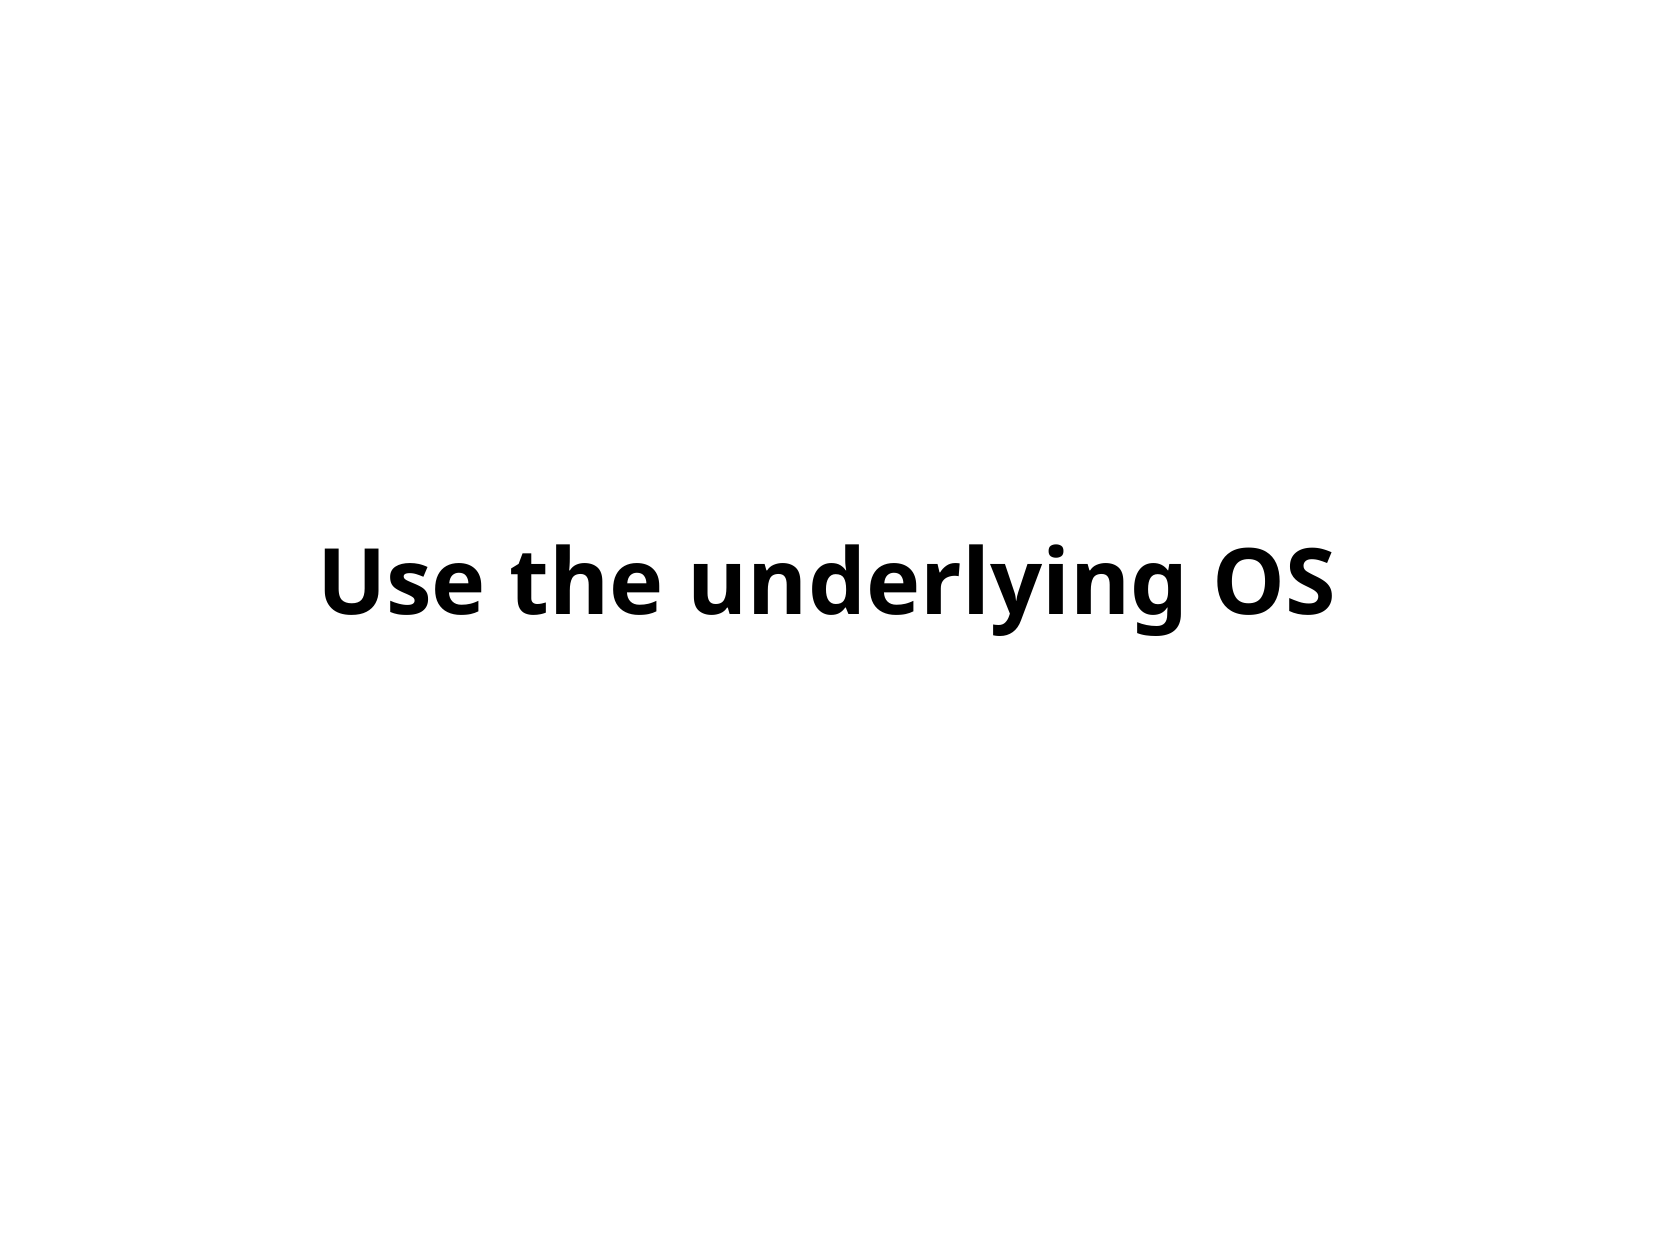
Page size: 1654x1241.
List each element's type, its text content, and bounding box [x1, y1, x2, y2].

subtitle Use the underlying OS [82, 49, 1571, 1109]
